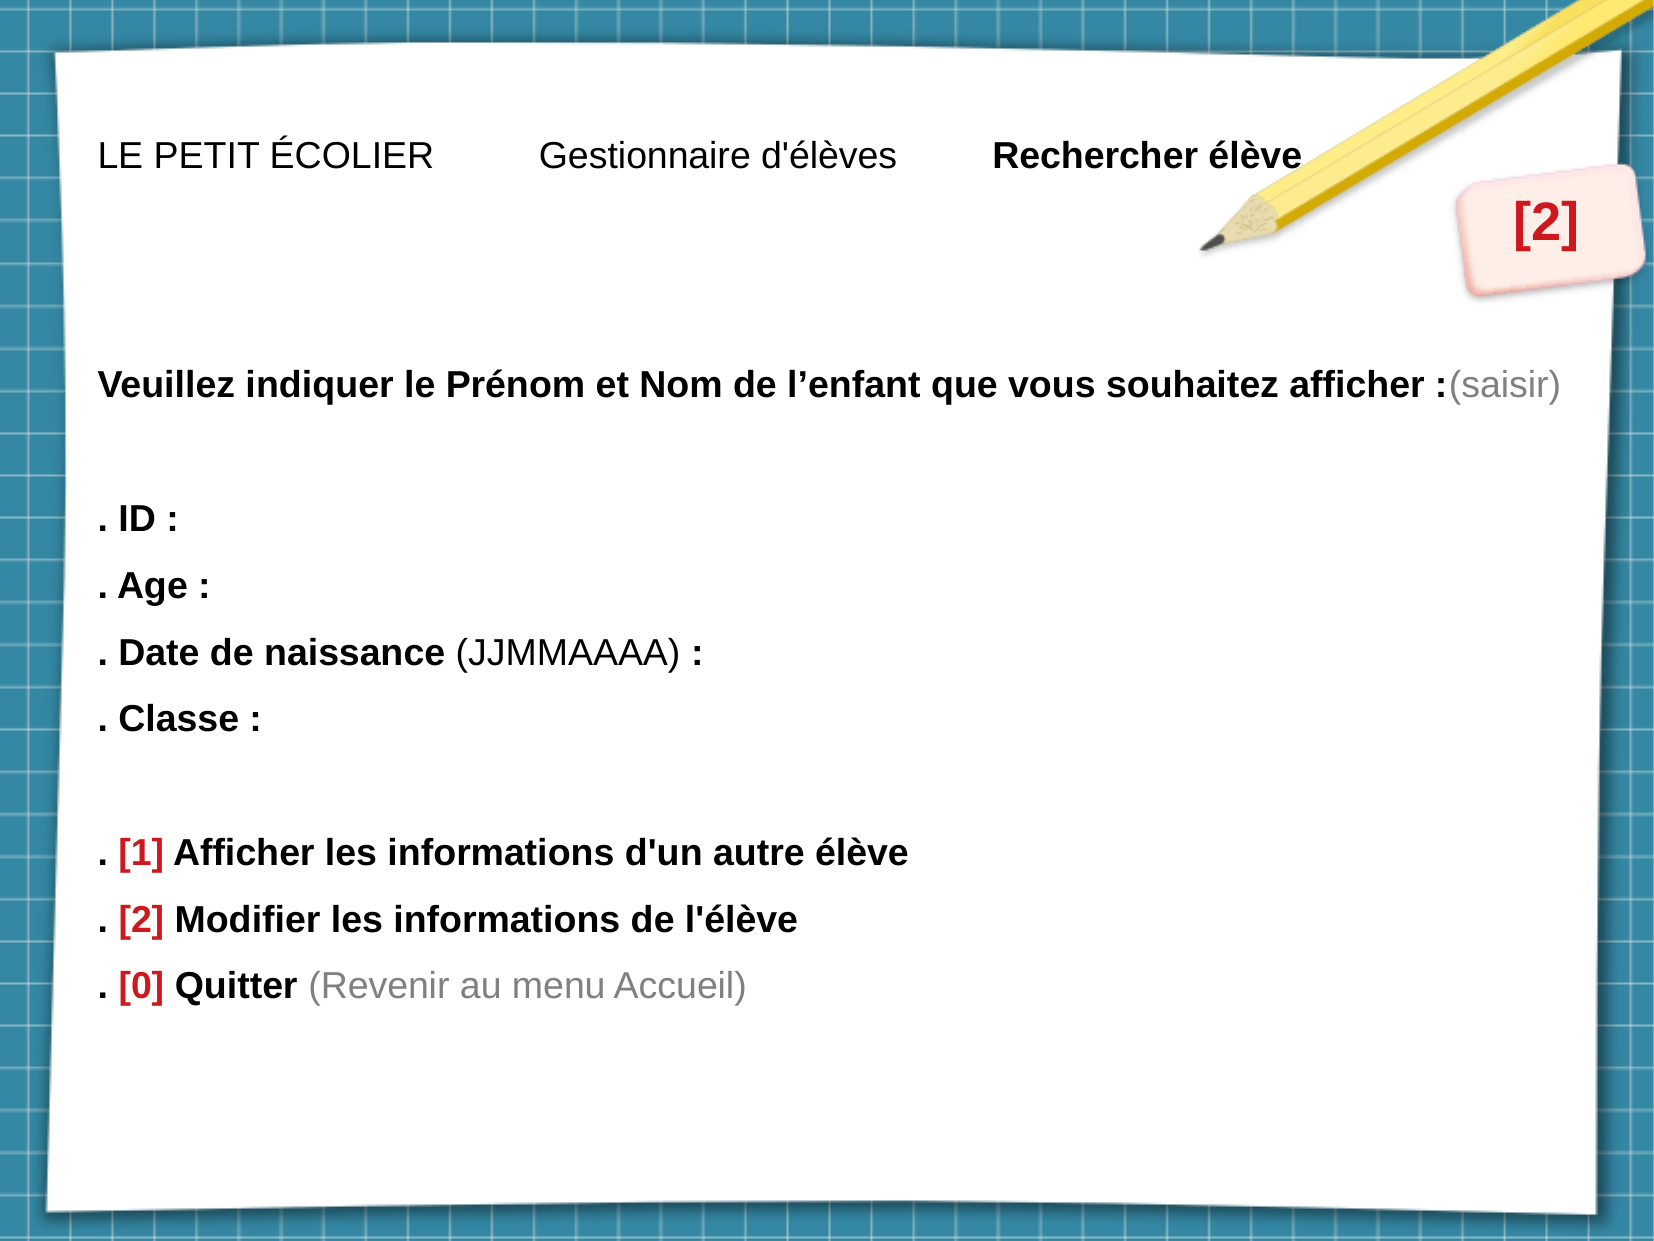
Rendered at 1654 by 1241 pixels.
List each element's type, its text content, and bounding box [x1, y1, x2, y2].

text_box [2] [1498, 184, 1595, 260]
picture [0, 0, 1654, 1241]
text_box Veuillez indiquer le Prénom et Nom de l’enfant que vous souhaitez afficher :(saisir) . ID : . Age : . Date de naissance (JJMMAAAA) : . Classe : . [1] Afficher les informations d'un autre élève . [2] Modifier les informations de l'élève . [0] Quitter (Revenir au menu Accueil) [82, 356, 1583, 1124]
text_box LE PETIT ÉCOLIER Gestionnaire d'élèves Rechercher élève [82, 127, 1477, 189]
